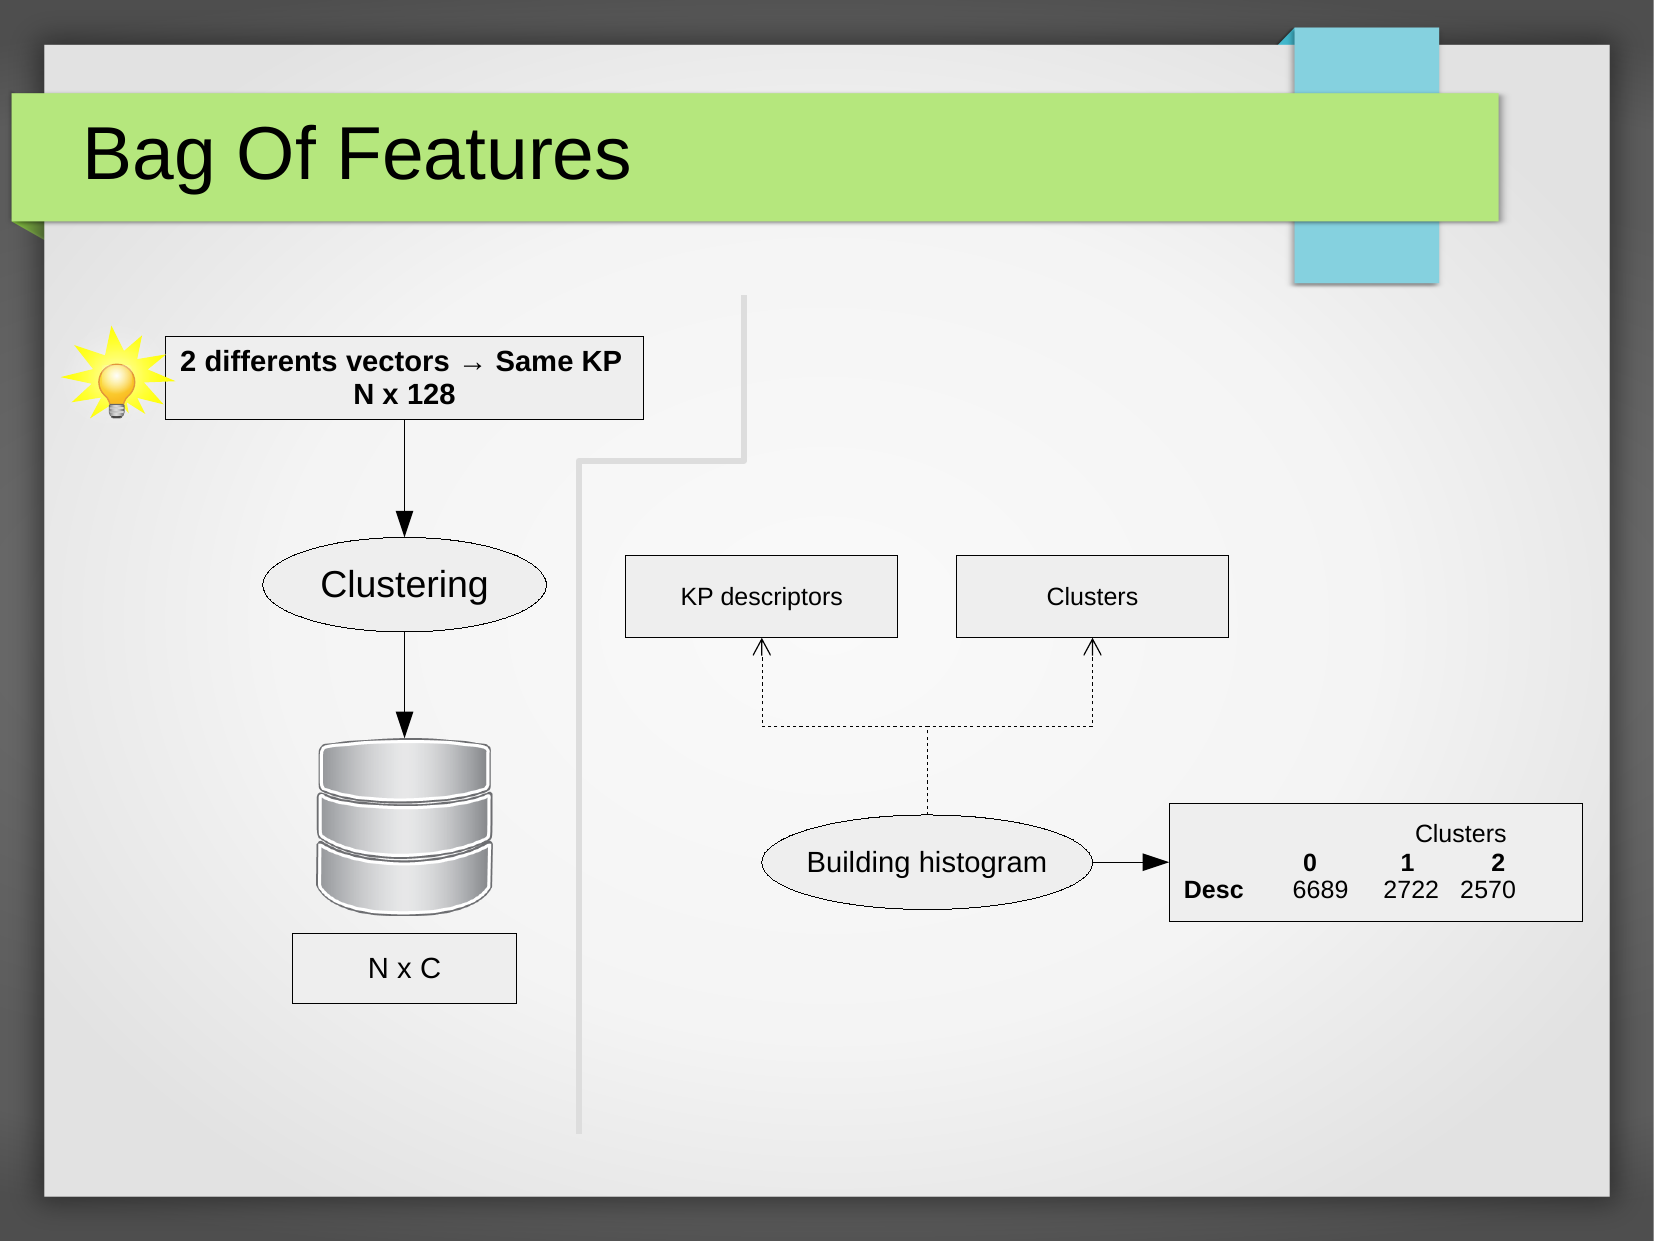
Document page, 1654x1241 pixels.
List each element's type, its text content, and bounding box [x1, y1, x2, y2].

text_box Clustering [262, 537, 547, 632]
text_box N x C [292, 933, 517, 1004]
title Bag Of Features [82, 94, 1264, 213]
text_box KP descriptors [625, 555, 898, 638]
text_box Clusters 0 1 2 Desc 6689 2722 2570 [1169, 803, 1583, 922]
text_box Clusters [956, 555, 1229, 638]
text_box Building histogram [761, 814, 1093, 910]
picture [0, 0, 1654, 1241]
text_box 2 differents vectors → Same KP N x 128 [184, 336, 644, 420]
